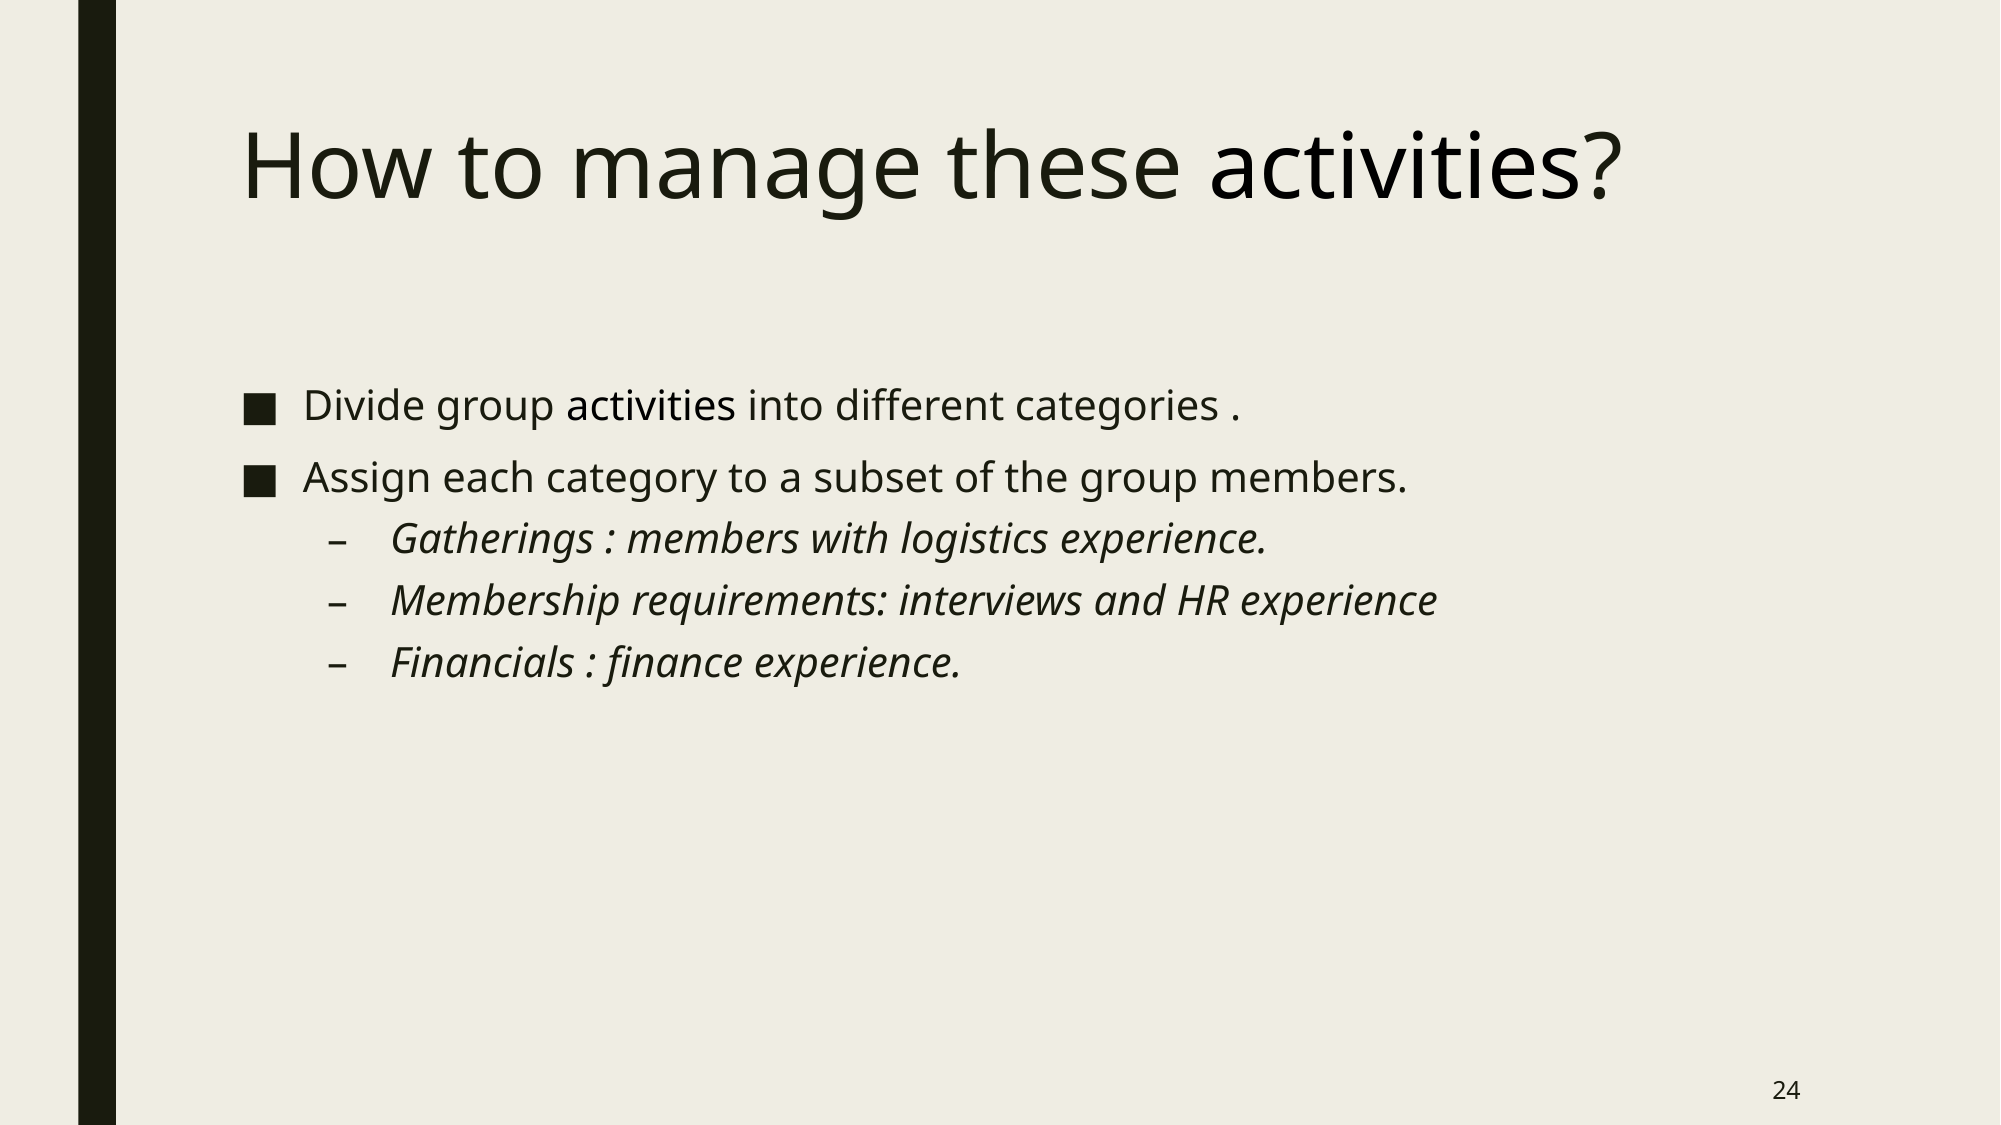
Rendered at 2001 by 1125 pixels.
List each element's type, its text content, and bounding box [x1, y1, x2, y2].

list Divide group activities into different categories . Assign each category to a subset of the group members. Gatherings : members with logistics experience. Membership requirements: interviews and HR experience Financials : finance experience. [225, 375, 1800, 963]
slide_number <number> [1553, 1058, 1816, 1125]
title How to manage these activities? [225, 112, 1800, 357]
